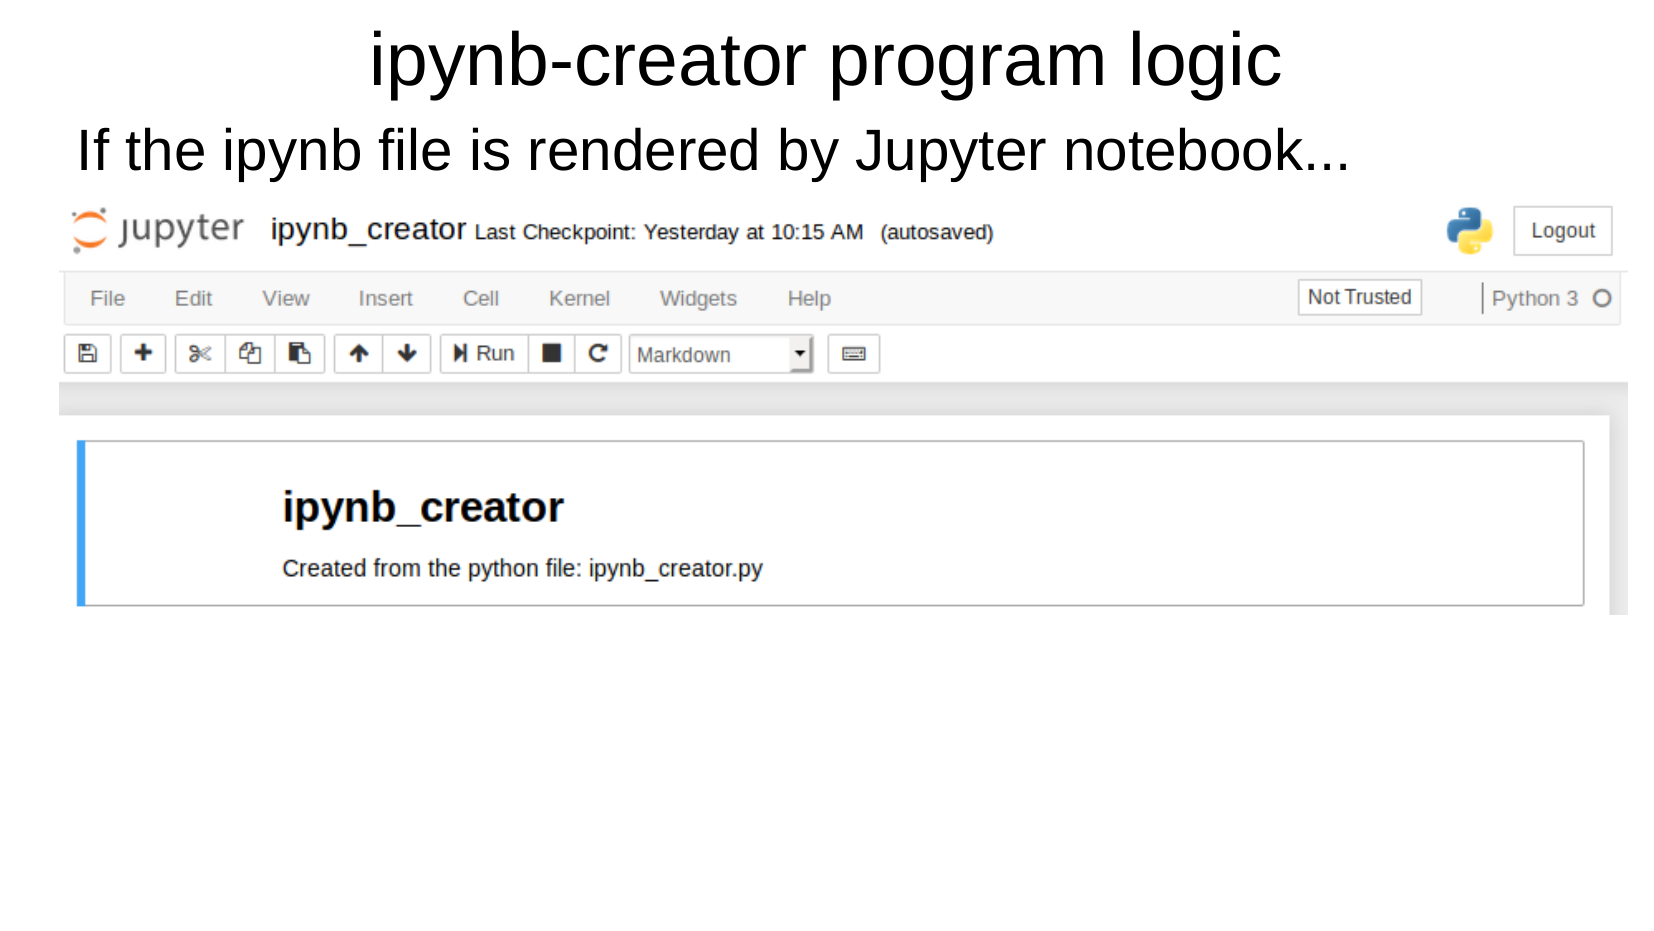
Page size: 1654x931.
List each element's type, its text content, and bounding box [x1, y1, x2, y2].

picture [59, 198, 1628, 615]
subtitle If the ipynb file is rendered by Jupyter notebook... [76, 106, 1565, 195]
title ipynb-creator program logic [82, 13, 1571, 107]
